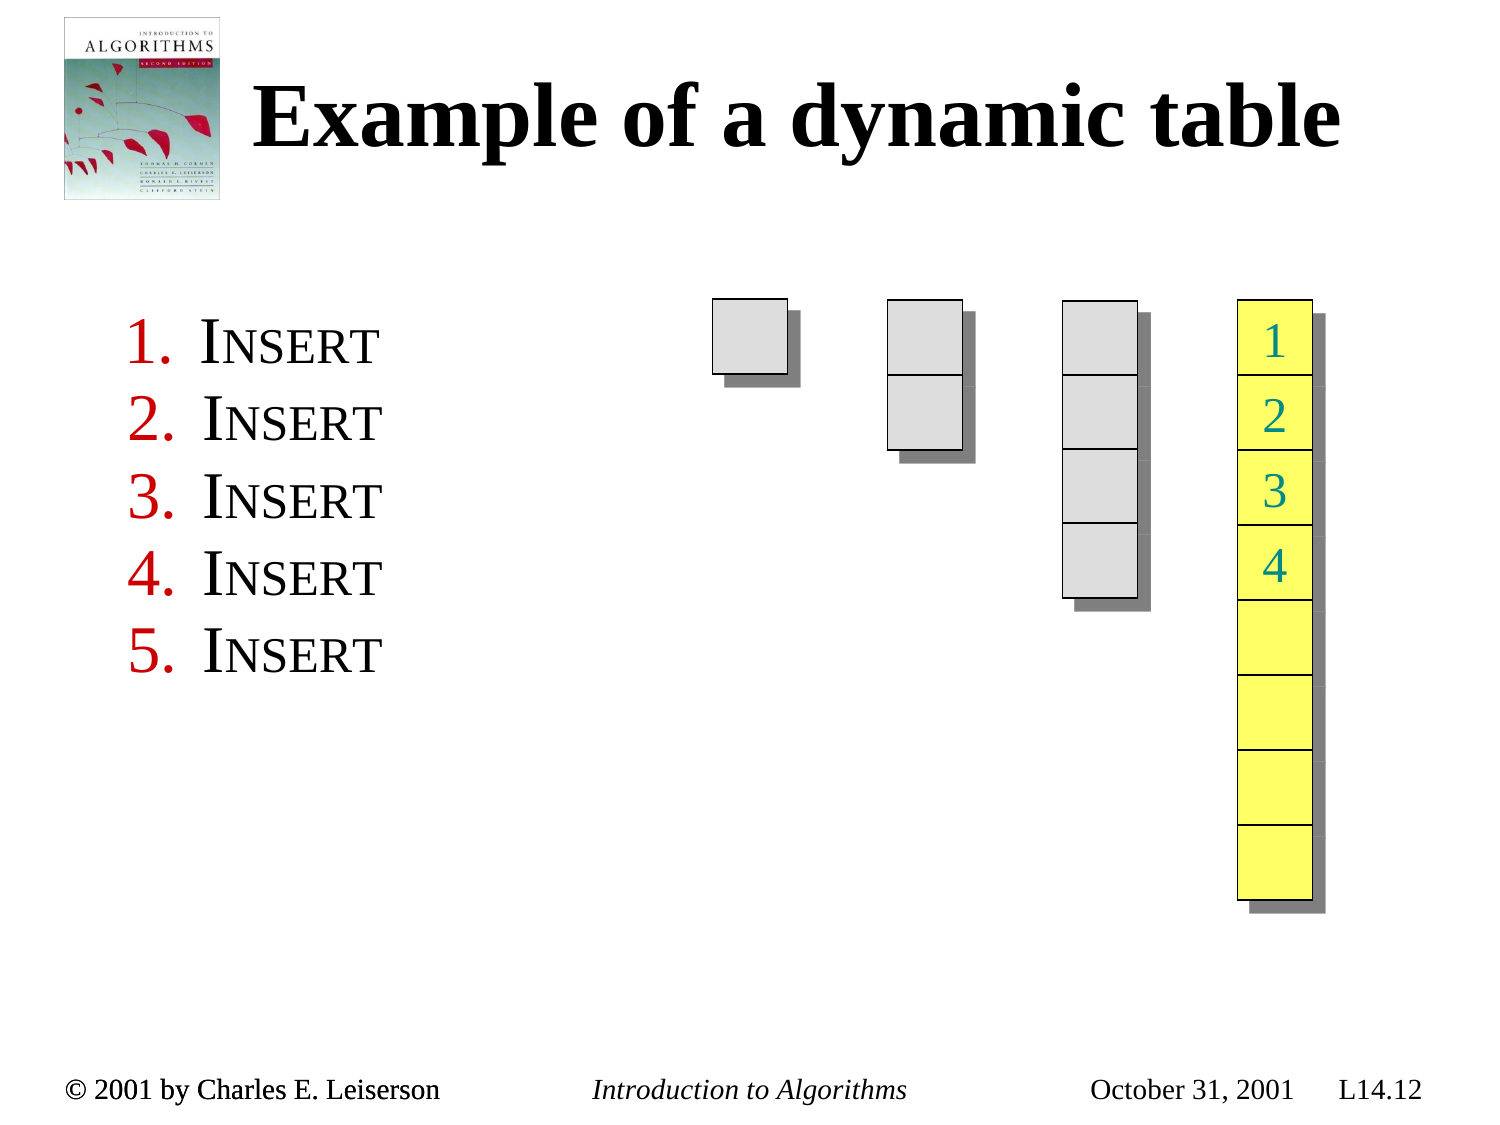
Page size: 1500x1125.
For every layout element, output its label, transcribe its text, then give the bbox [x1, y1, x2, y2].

text_box October 31, 2001 L14.<number> [982, 1062, 1438, 1113]
text_box INSERT [109, 289, 395, 385]
text_box 2 [1237, 376, 1313, 451]
text_box [712, 298, 788, 374]
title Example of a dynamic table [237, 24, 1475, 213]
text_box 1 [1237, 299, 1313, 376]
text_box 3 [1237, 451, 1313, 526]
text_box [887, 299, 963, 451]
picture [64, 17, 220, 200]
text_box INSERT [112, 598, 398, 694]
text_box INSERT [112, 521, 398, 598]
text_box INSERT [112, 443, 398, 521]
text_box [1062, 301, 1138, 598]
text_box 4 [1237, 526, 1313, 601]
text_box INSERT [112, 366, 398, 443]
text_box [1237, 601, 1313, 901]
text_box Introduction to Algorithms [577, 1062, 923, 1113]
